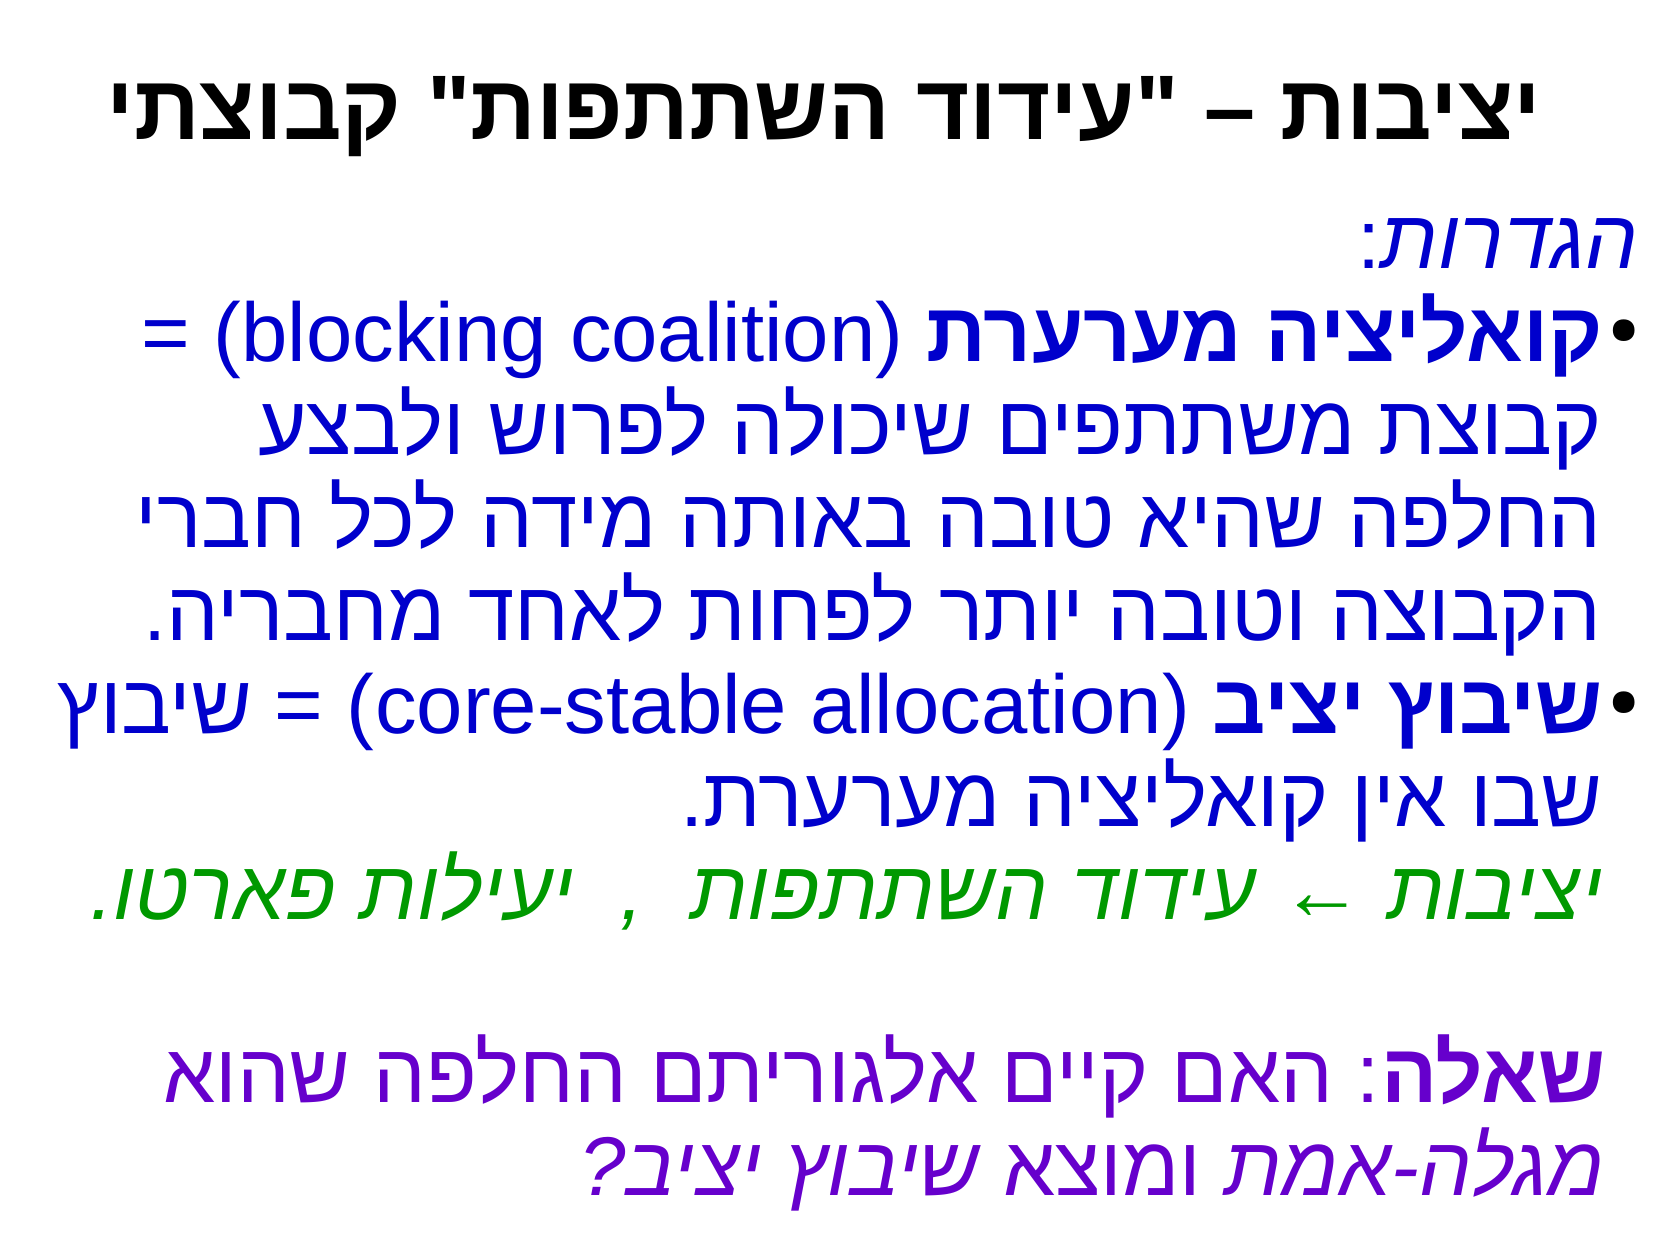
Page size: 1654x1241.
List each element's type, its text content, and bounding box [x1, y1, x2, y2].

text_box הגדרות: קואליציה מערערת (blocking coalition) = קבוצת משתתפים שיכולה לפרוש ולבצע החלפה שהיא טובה באותה מידה לכל חברי הקבוצה וטובה יותר לפחות לאחד מחבריה. שיבוץ יציב (core-stable allocation) = שיבוץ שבו אין קואליציה מערערת. יציבות ← עידוד השתתפות , יעילות פארטו. [0, 186, 1654, 946]
title יציבות – "עידוד השתתפות" קבוצתי [0, 4, 1654, 186]
text_box שאלה: האם קיים אלגוריתם החלפה שהוא מגלה-אמת ומוצא שיבוץ יציב? [105, 1020, 1621, 1221]
